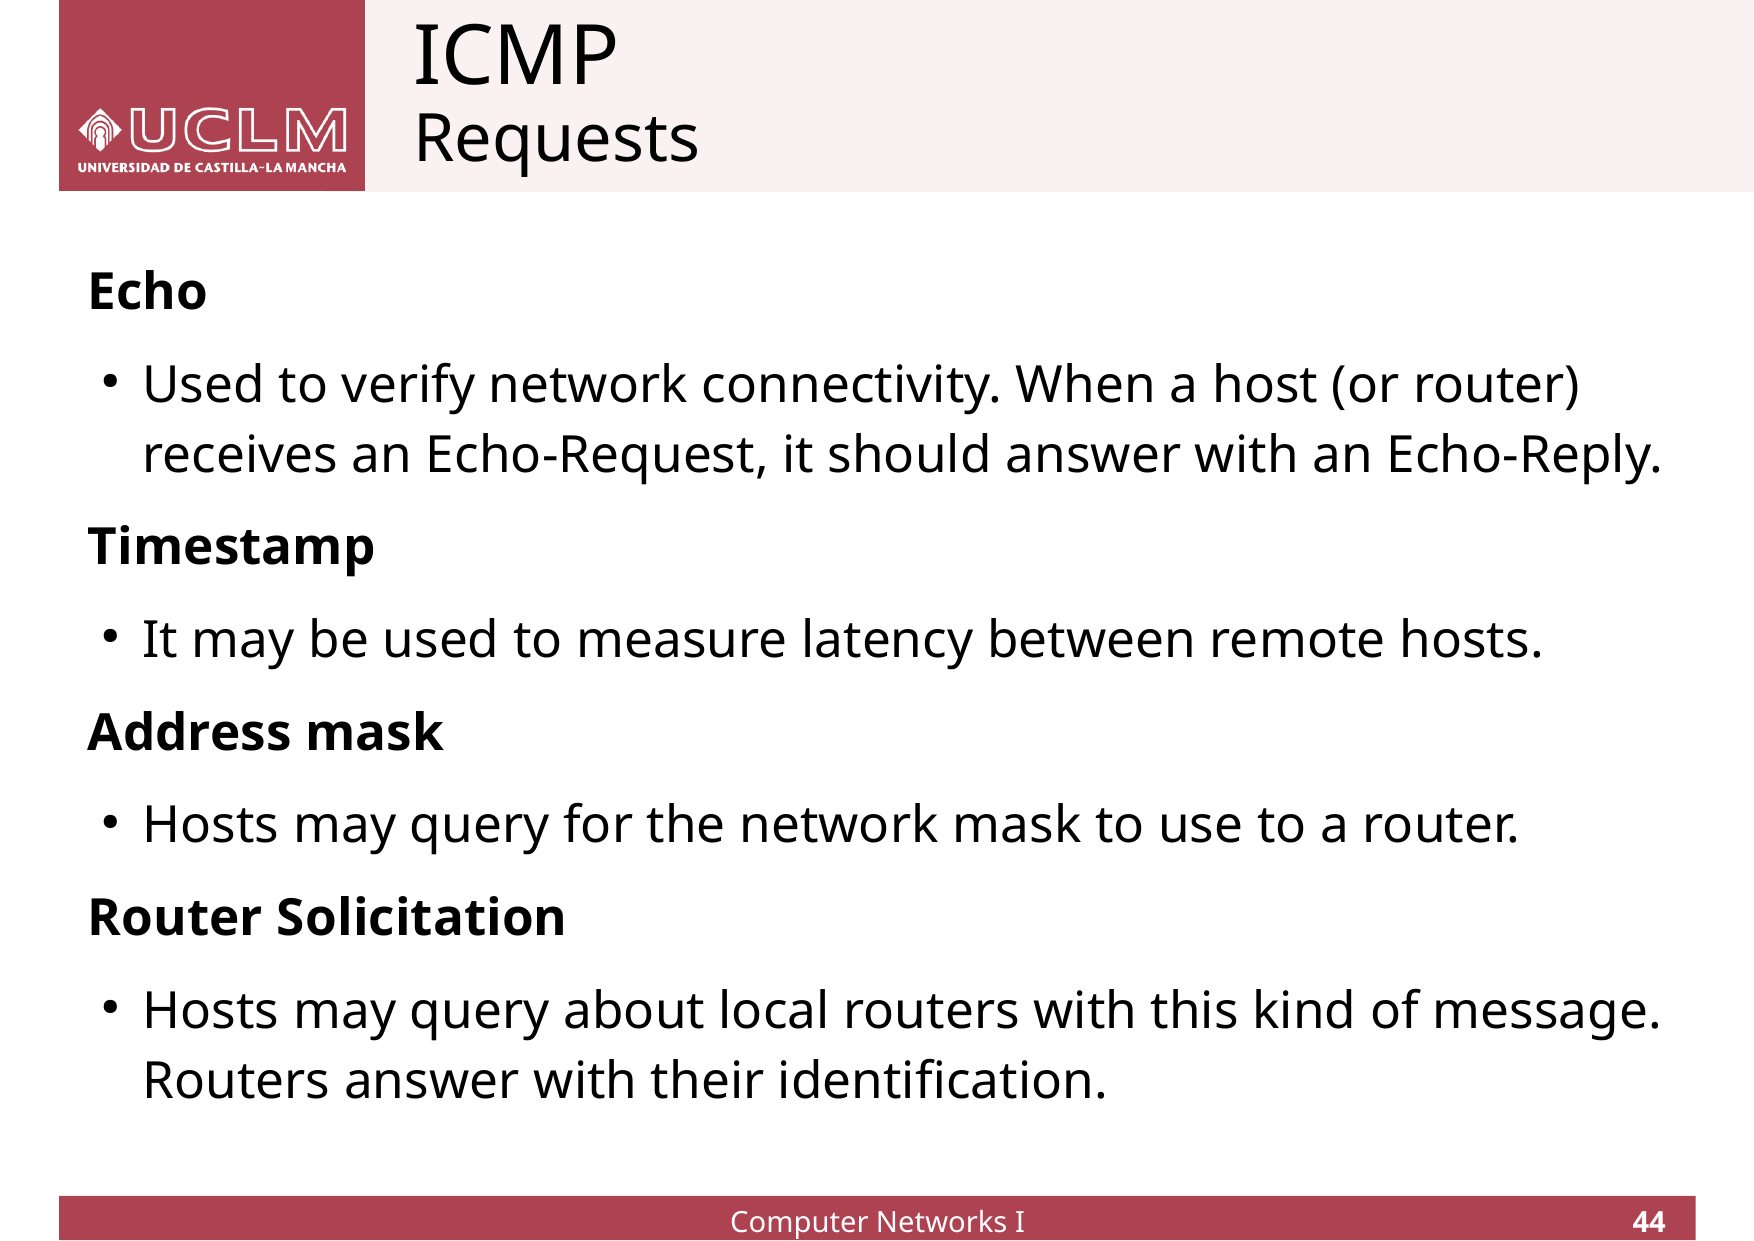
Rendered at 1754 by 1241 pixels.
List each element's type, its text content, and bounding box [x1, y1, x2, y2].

list Echo Used to verify network connectivity. When a host (or router) receives an Echo-Request, it should answer with an Echo-Reply. Timestamp It may be used to measure latency between remote hosts. Address mask Hosts may query for the network mask to use to a router. Router Solicitation Hosts may query about local routers with this kind of message. Routers answer with their identification. [87, 254, 1667, 1174]
picture [59, 0, 365, 191]
title ICMP Requests [413, 0, 1667, 198]
